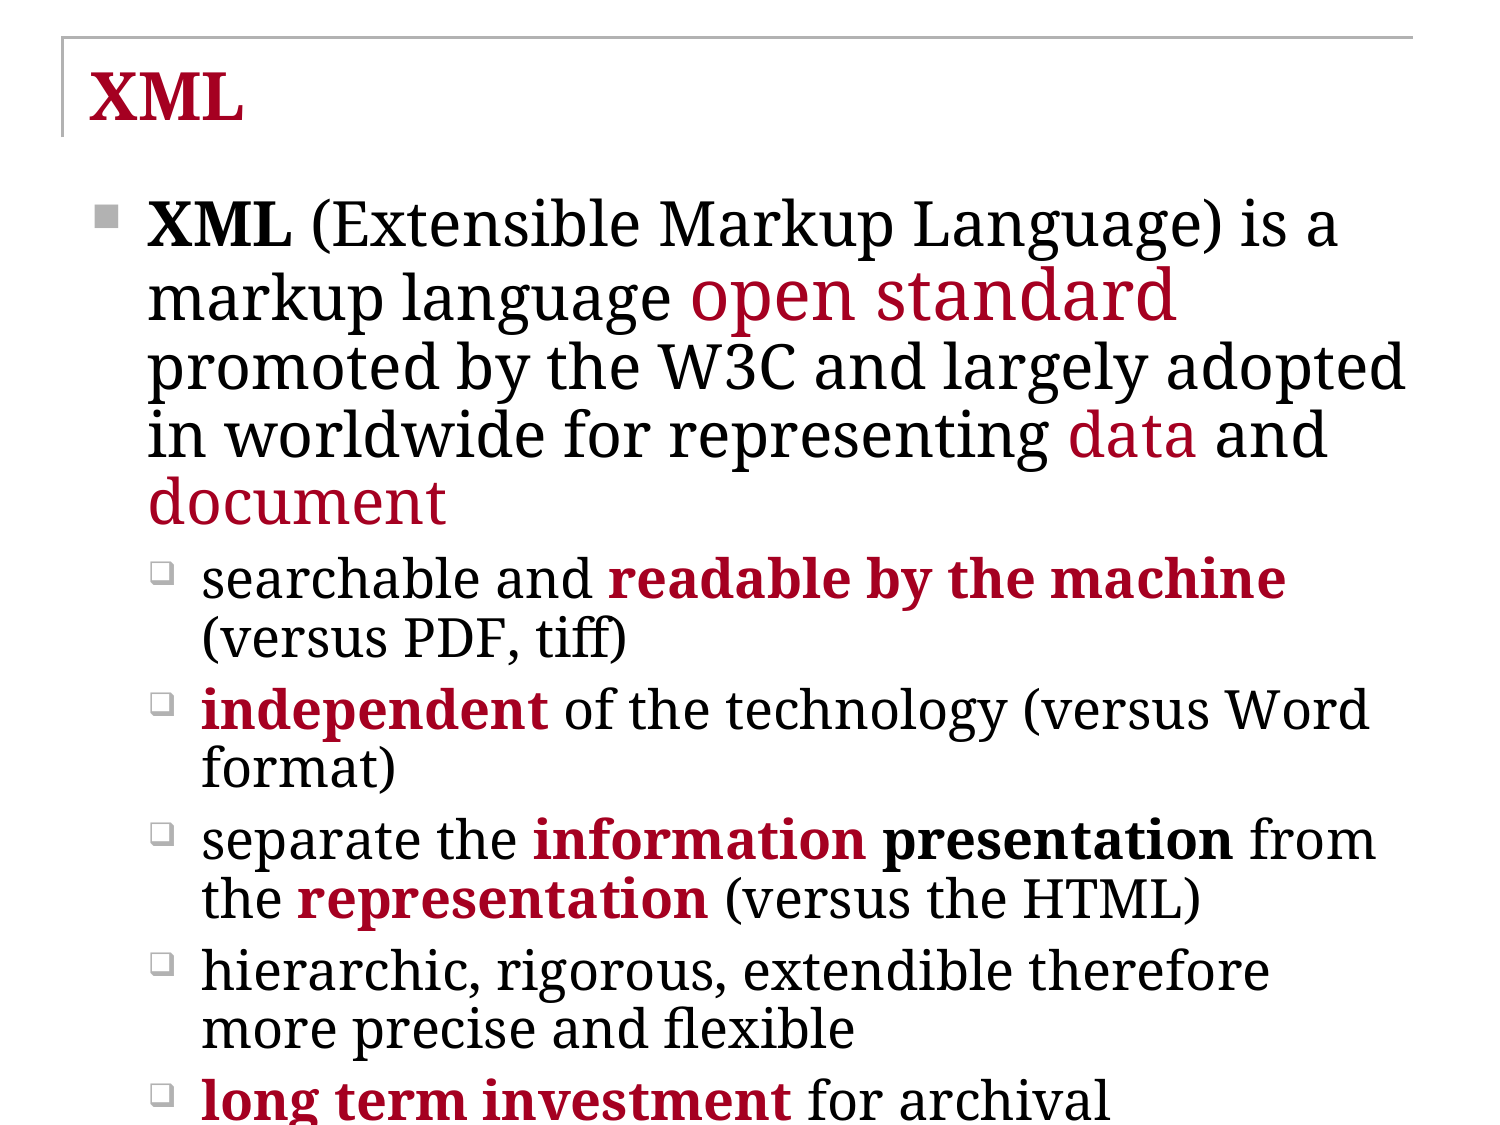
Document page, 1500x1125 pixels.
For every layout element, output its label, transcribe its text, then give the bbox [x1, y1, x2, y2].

title XML [75, 45, 1426, 233]
list XML (Extensible Markup Language) is a markup language open standard promoted by the W3C and largely adopted in worldwide for representing data and document searchable and readable by the machine (versus PDF, tiff) independent of the technology (versus Word format) separate the information presentation from the representation (versus the HTML) hierarchic, rigorous, extendible therefore more precise and flexible long term investment for archival [76, 184, 1436, 1094]
